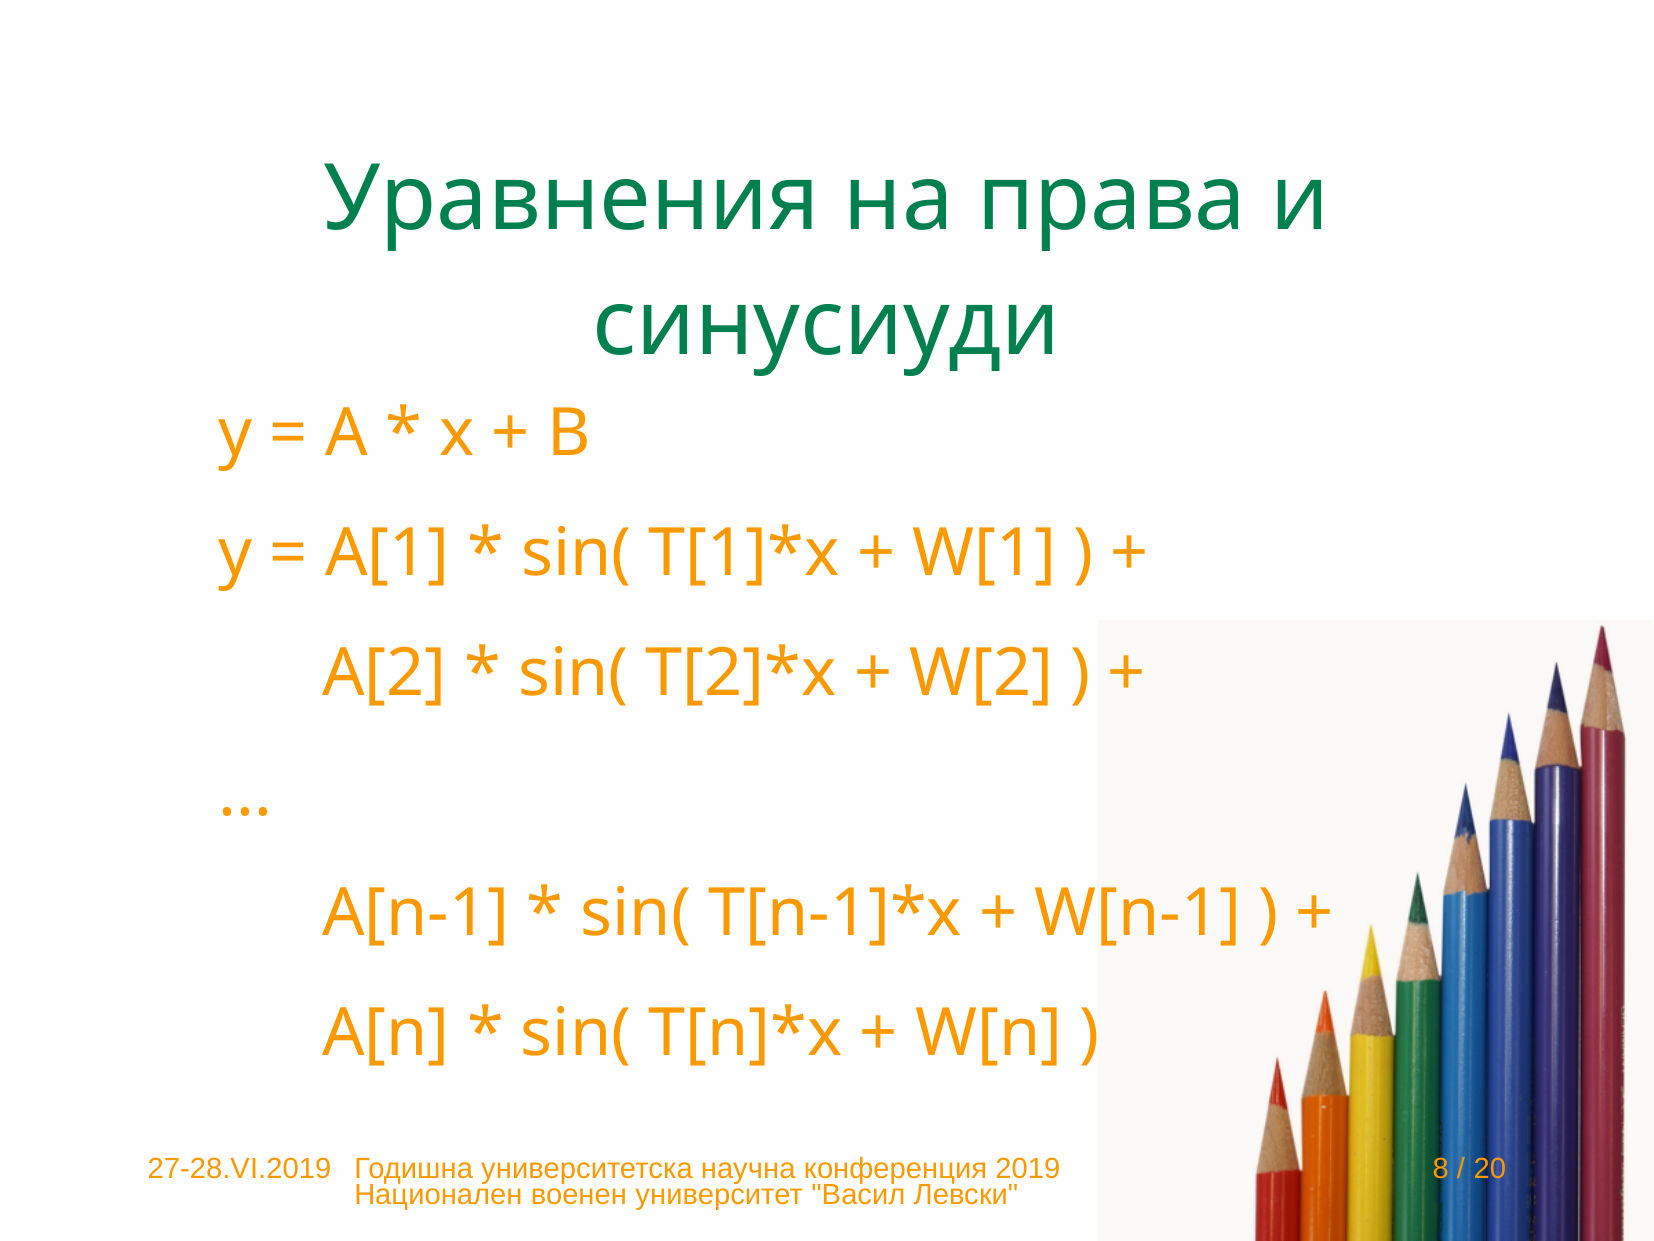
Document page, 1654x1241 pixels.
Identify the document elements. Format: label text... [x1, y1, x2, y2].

title Уравнения на права и синусиуди [147, 153, 1506, 361]
list y = A * x + B y = A[1] * sin( T[1]*x + W[1] ) + A[2] * sin( T[2]*x + W[2] ) + ... A[n-1] * sin( T[n-1]*x + W[n-1] ) + A[n] * sin( T[n]*x + W[n] ) [147, 383, 1506, 1104]
picture [0, 0, 1654, 1241]
